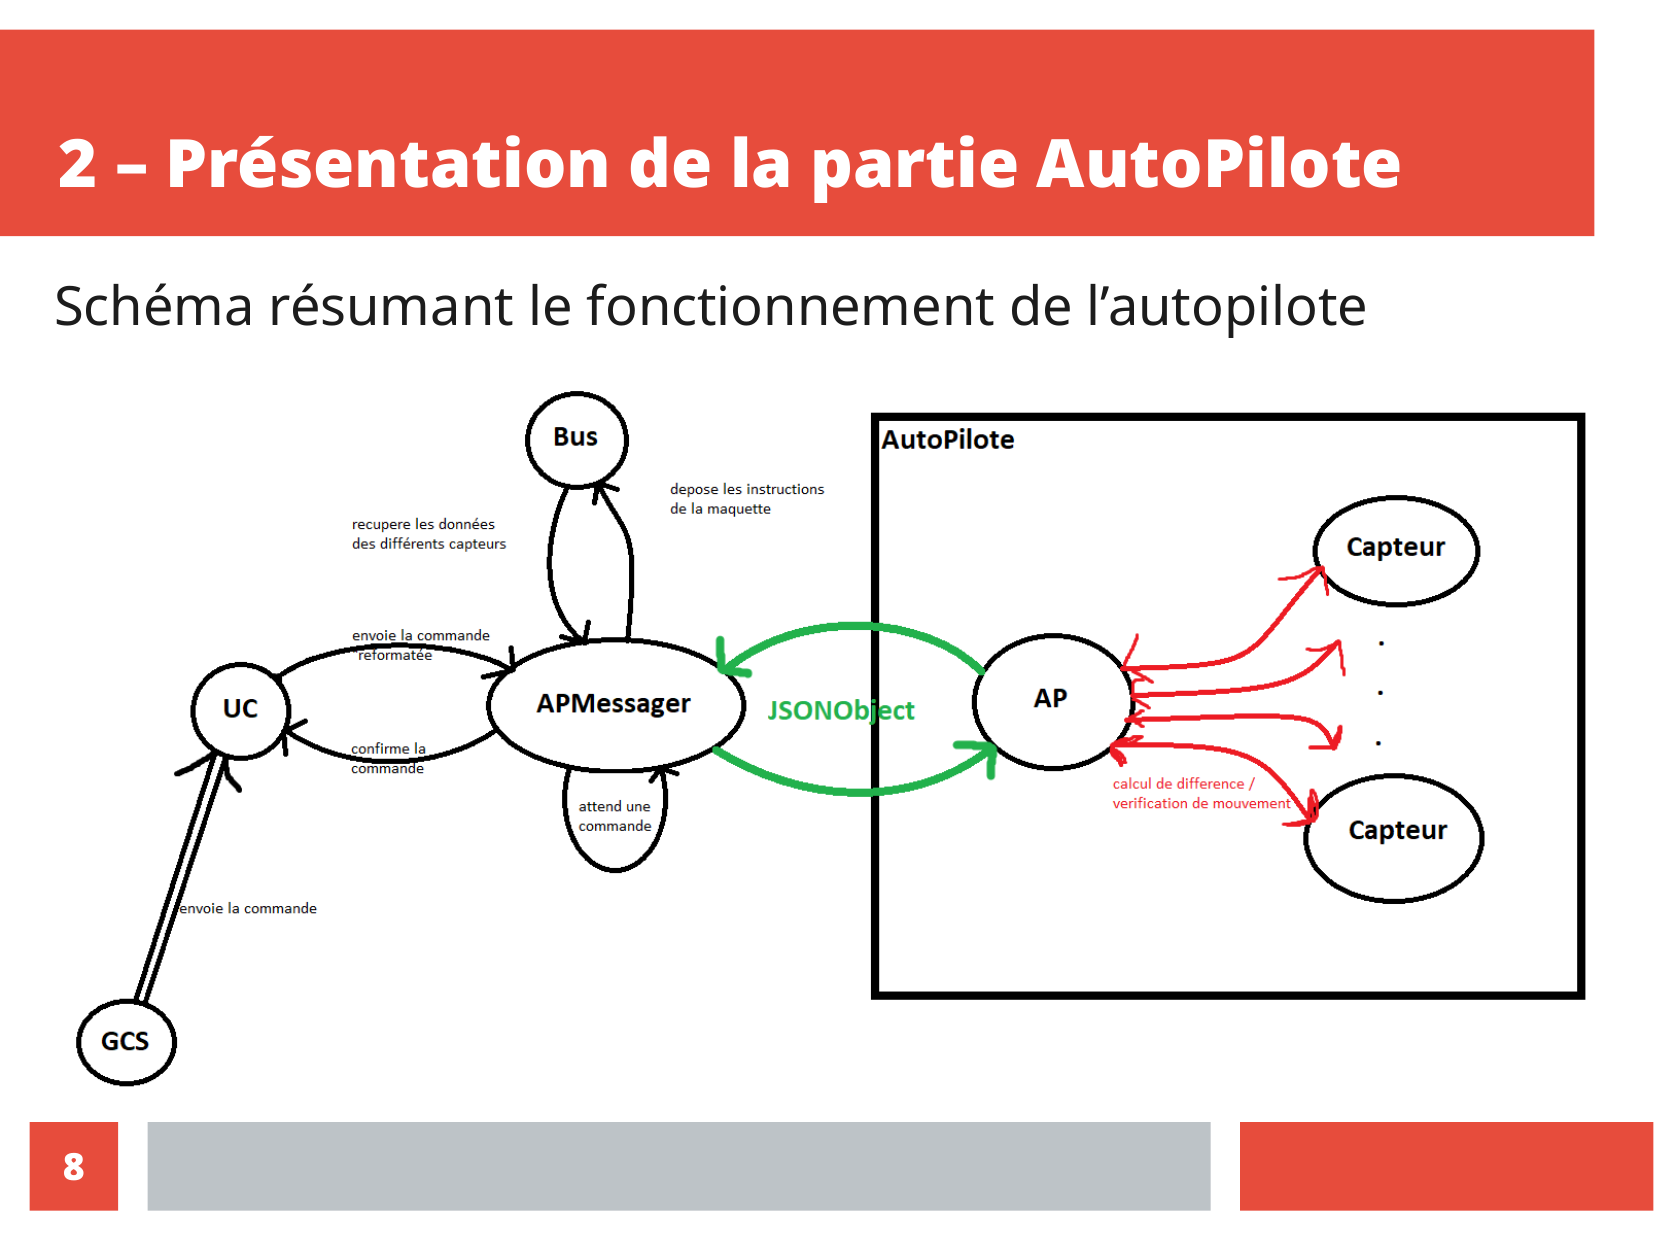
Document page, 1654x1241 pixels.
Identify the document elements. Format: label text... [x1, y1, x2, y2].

title 2 – Présentation de la partie AutoPilote [59, 59, 1595, 207]
picture [34, 388, 1606, 1111]
list Schéma résumant le fonctionnement de l’autopilote [54, 267, 1561, 388]
